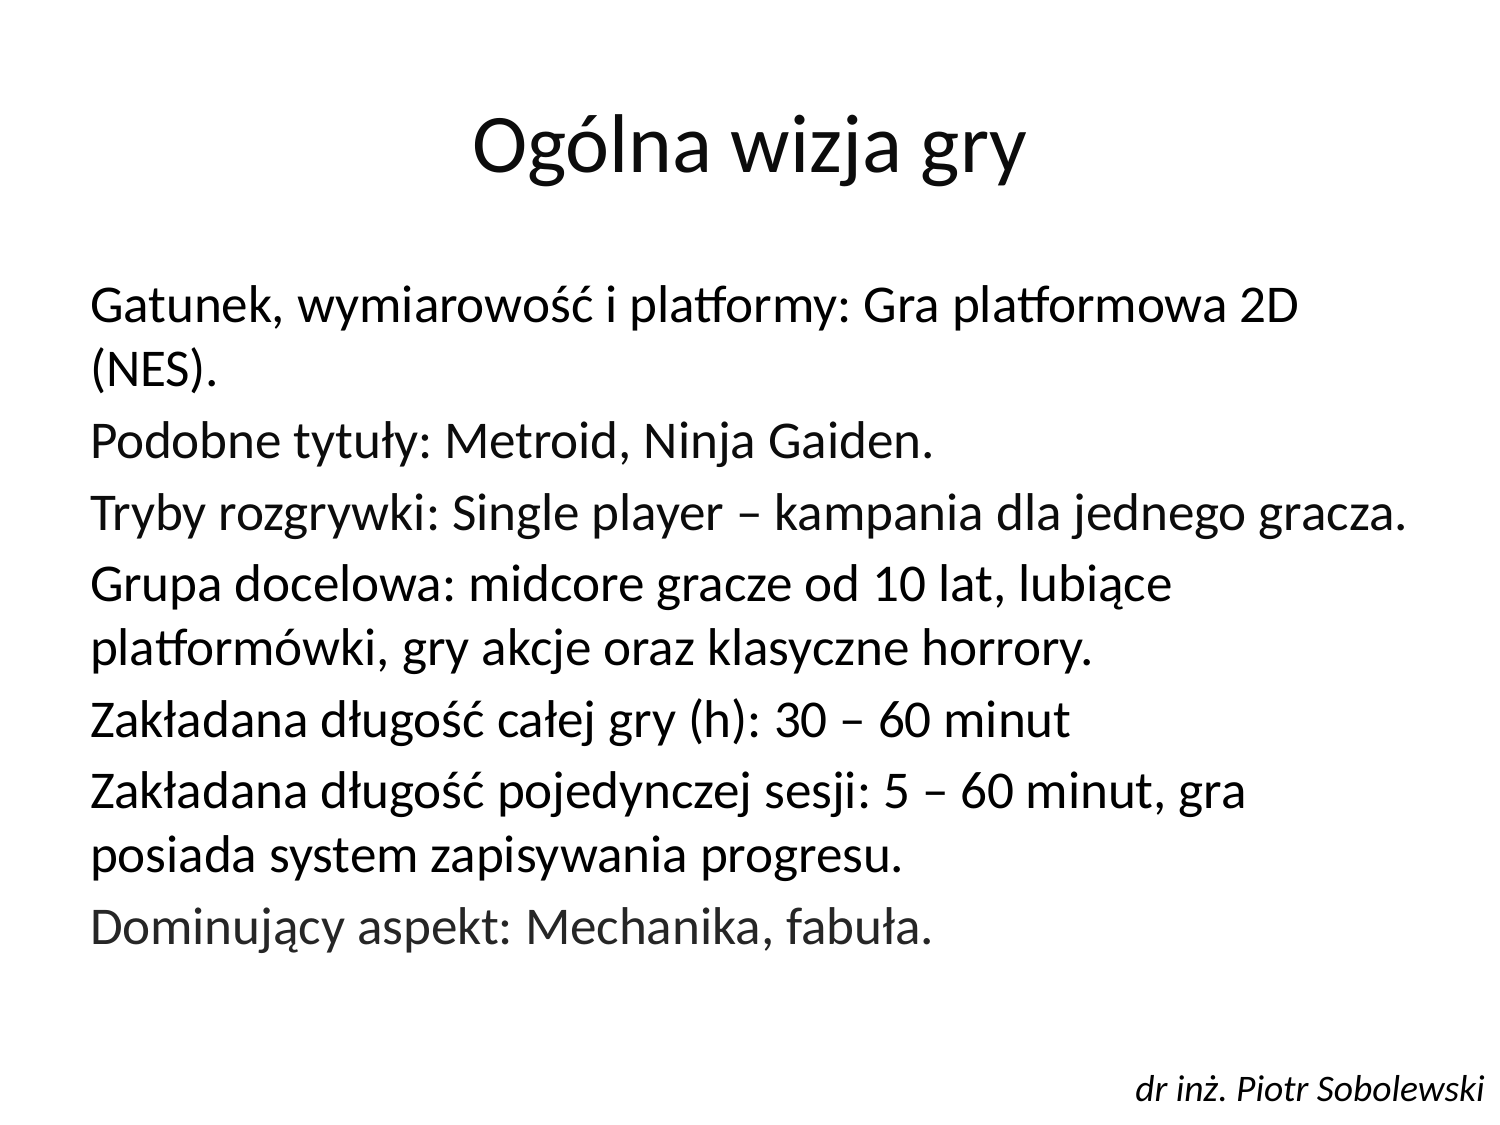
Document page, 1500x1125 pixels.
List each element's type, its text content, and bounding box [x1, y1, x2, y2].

title Ogólna wizja gry [75, 45, 1425, 233]
text_box dr inż. Piotr Sobolewski [823, 1049, 1500, 1125]
list Gatunek, wymiarowość i platformy: Gra platformowa 2D (NES). Podobne tytuły: Metroid, Ninja Gaiden. Tryby rozgrywki: Single player – kampania dla jednego gracza. Grupa docelowa: midcore gracze od 10 lat, lubiące platformówki, gry akcje oraz klasyczne horrory. Zakładana długość całej gry (h): 30 – 60 minut Zakładana długość pojedynczej sesji: 5 – 60 minut, gra posiada system zapisywania progresu. Dominujący aspekt: Mechanika, fabuła. [75, 262, 1425, 1005]
